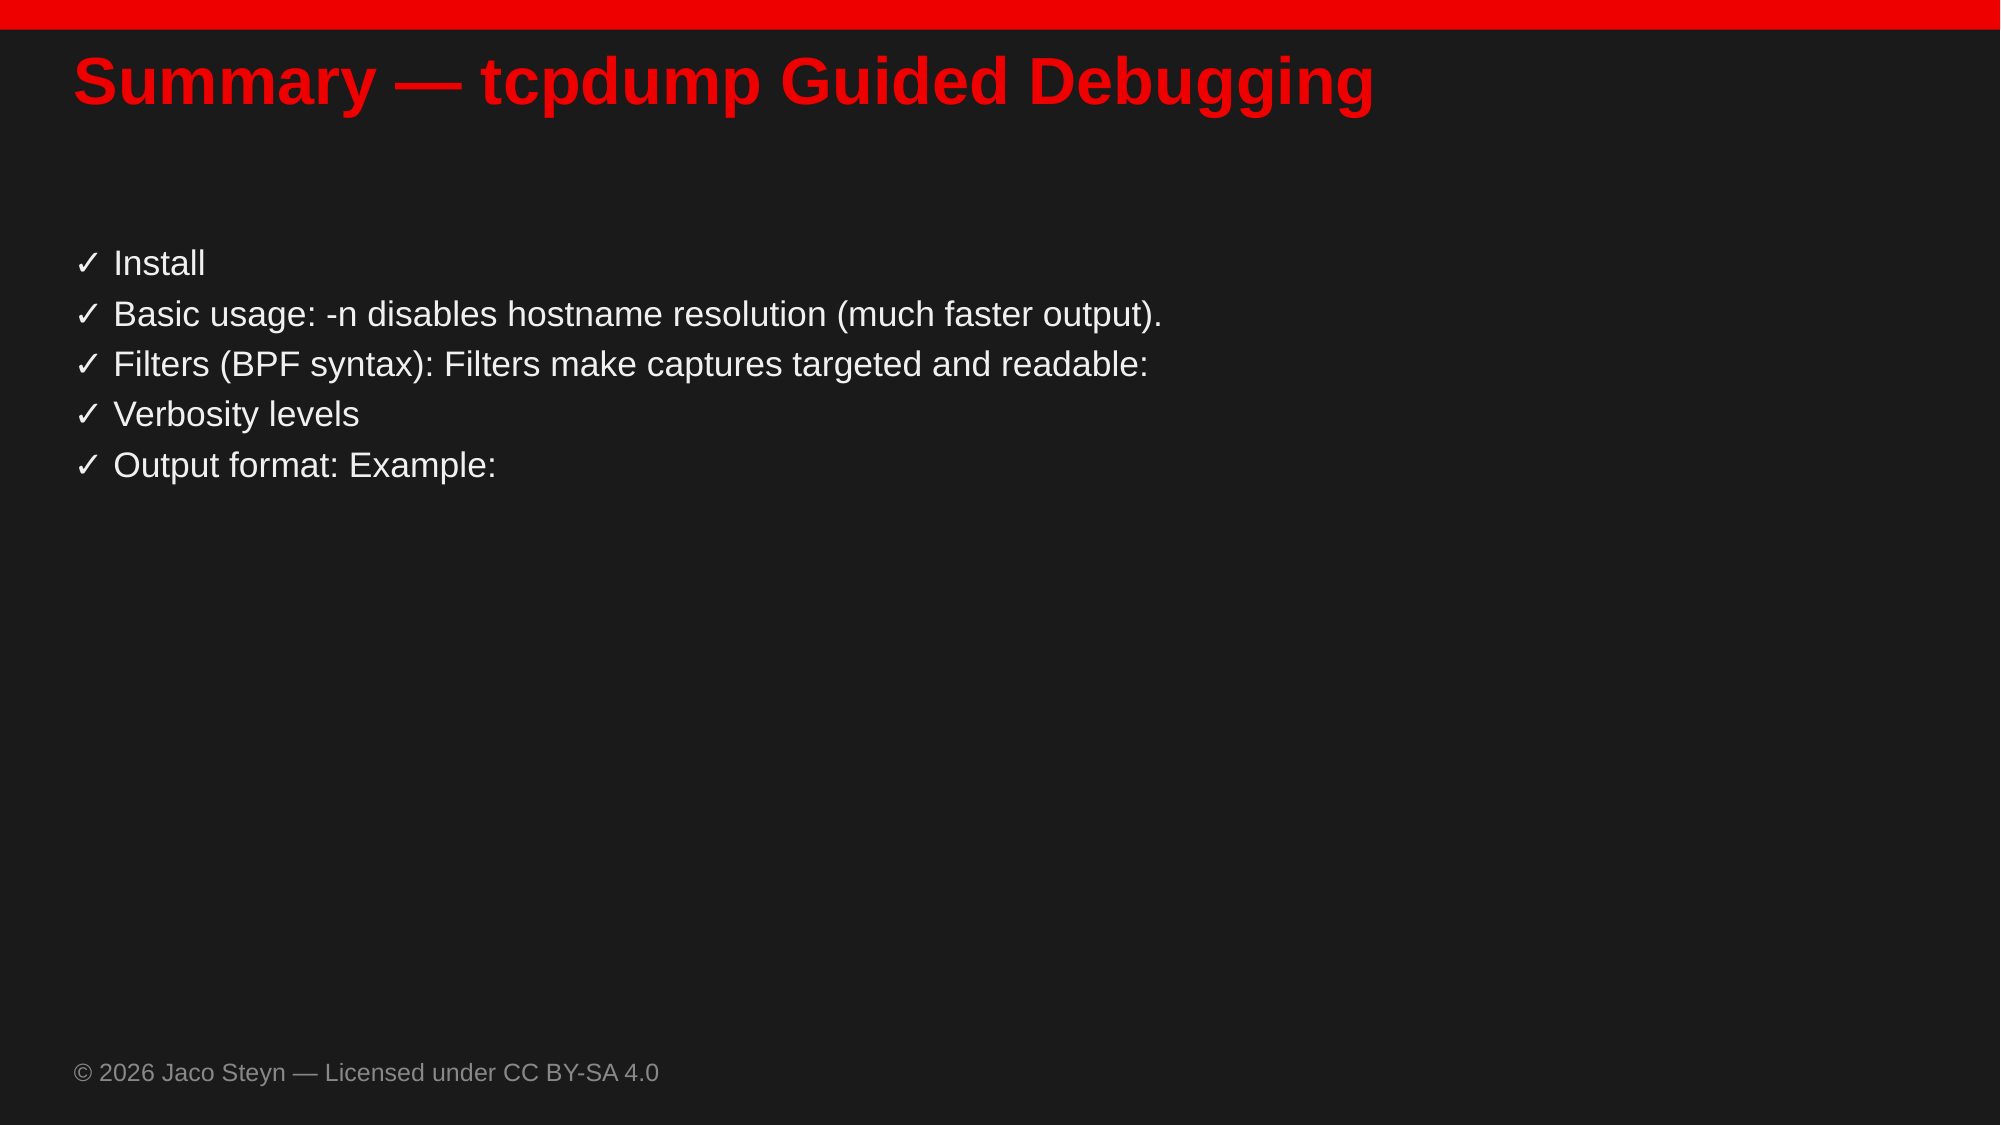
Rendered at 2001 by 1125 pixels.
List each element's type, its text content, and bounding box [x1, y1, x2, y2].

text_box © 2026 Jaco Steyn — Licensed under CC BY-SA 4.0 [59, 1051, 1942, 1093]
text_box Summary — tcpdump Guided Debugging [59, 36, 1942, 208]
text_box ✓ Install ✓ Basic usage: -n disables hostname resolution (much faster output). ✓ Filters (BPF syntax): Filters make captures targeted and readable: ✓ Verbosity levels ✓ Output format: Example: [59, 236, 1942, 1037]
text_box [0, 0, 2001, 30]
